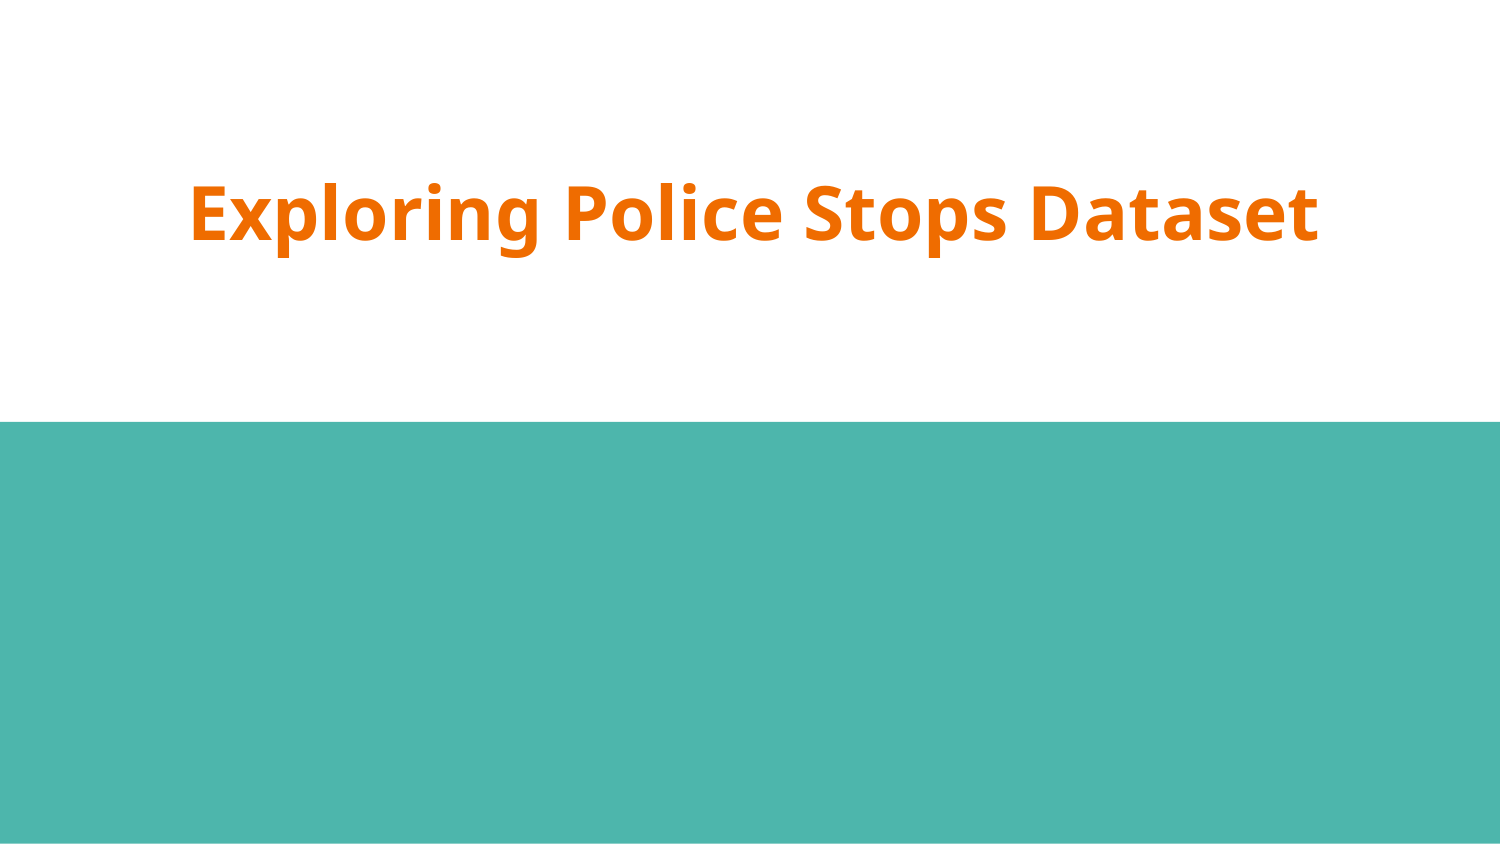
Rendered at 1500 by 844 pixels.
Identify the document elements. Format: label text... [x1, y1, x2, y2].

title Exploring Police Stops Dataset [51, 133, 1458, 289]
